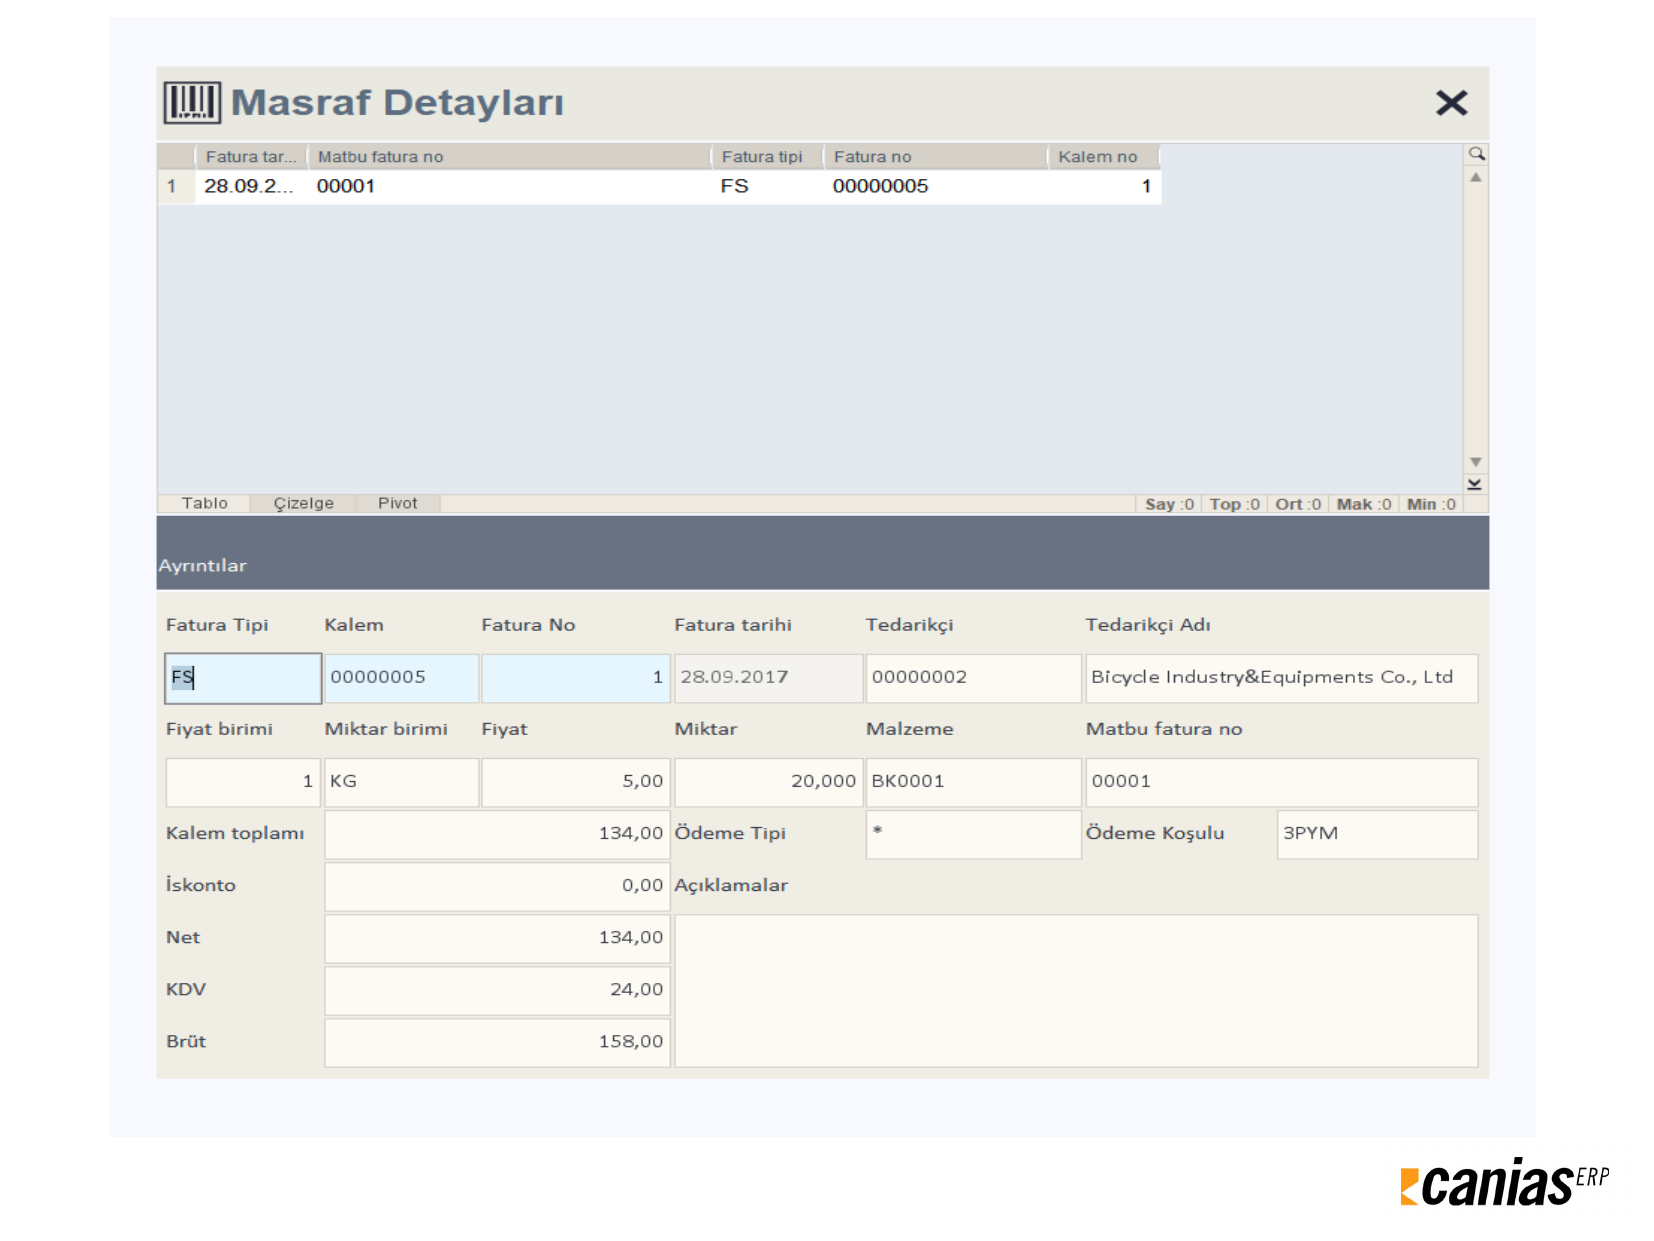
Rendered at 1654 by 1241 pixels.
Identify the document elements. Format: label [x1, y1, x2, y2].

picture [1375, 1139, 1635, 1223]
picture [109, 17, 1536, 1137]
